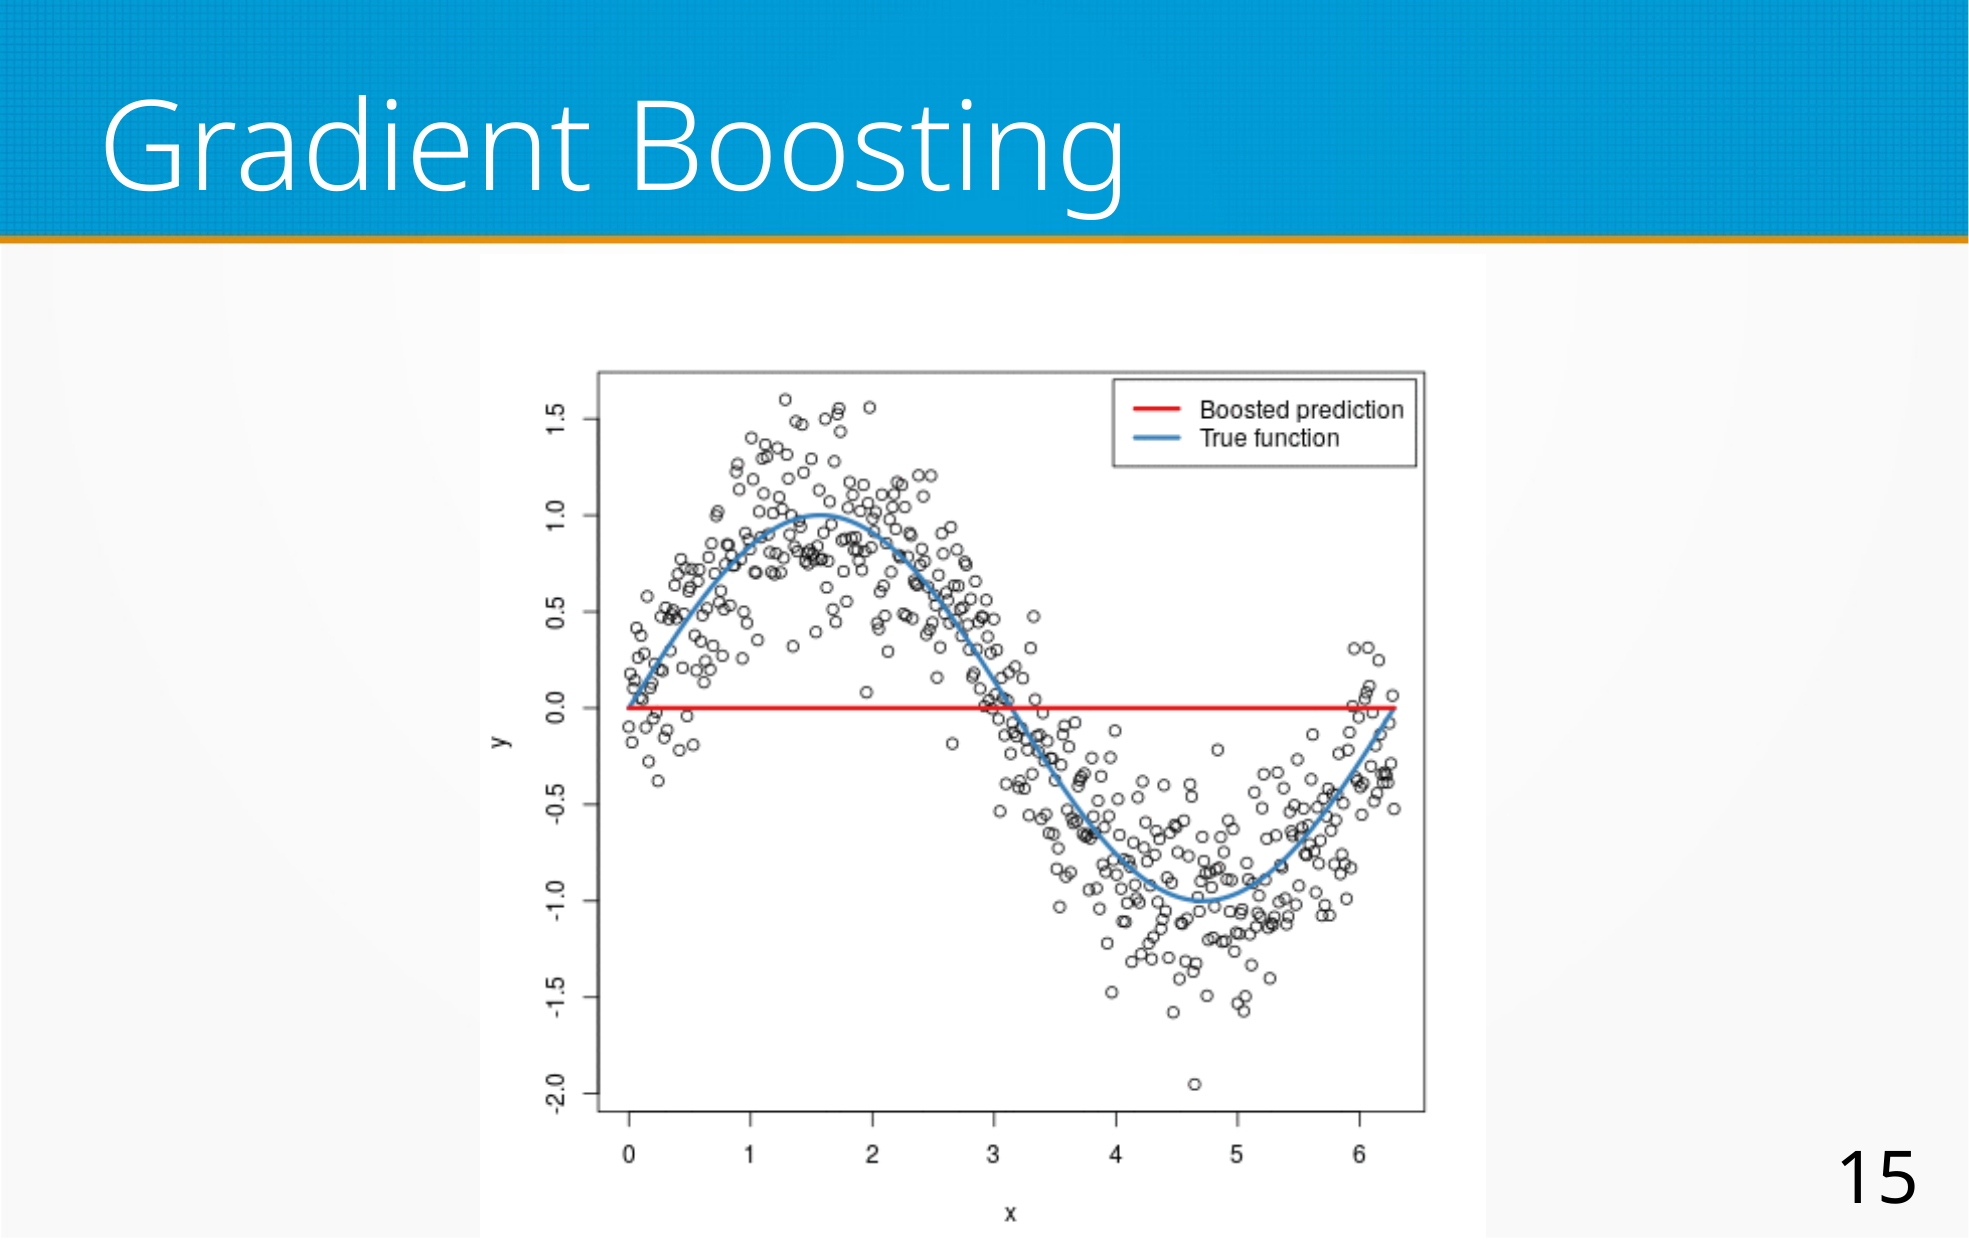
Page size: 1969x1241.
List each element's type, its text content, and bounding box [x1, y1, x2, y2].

title Gradient Boosting [98, 19, 1870, 227]
text_box 15 [1830, 1127, 1966, 1224]
picture [0, 233, 1969, 1241]
